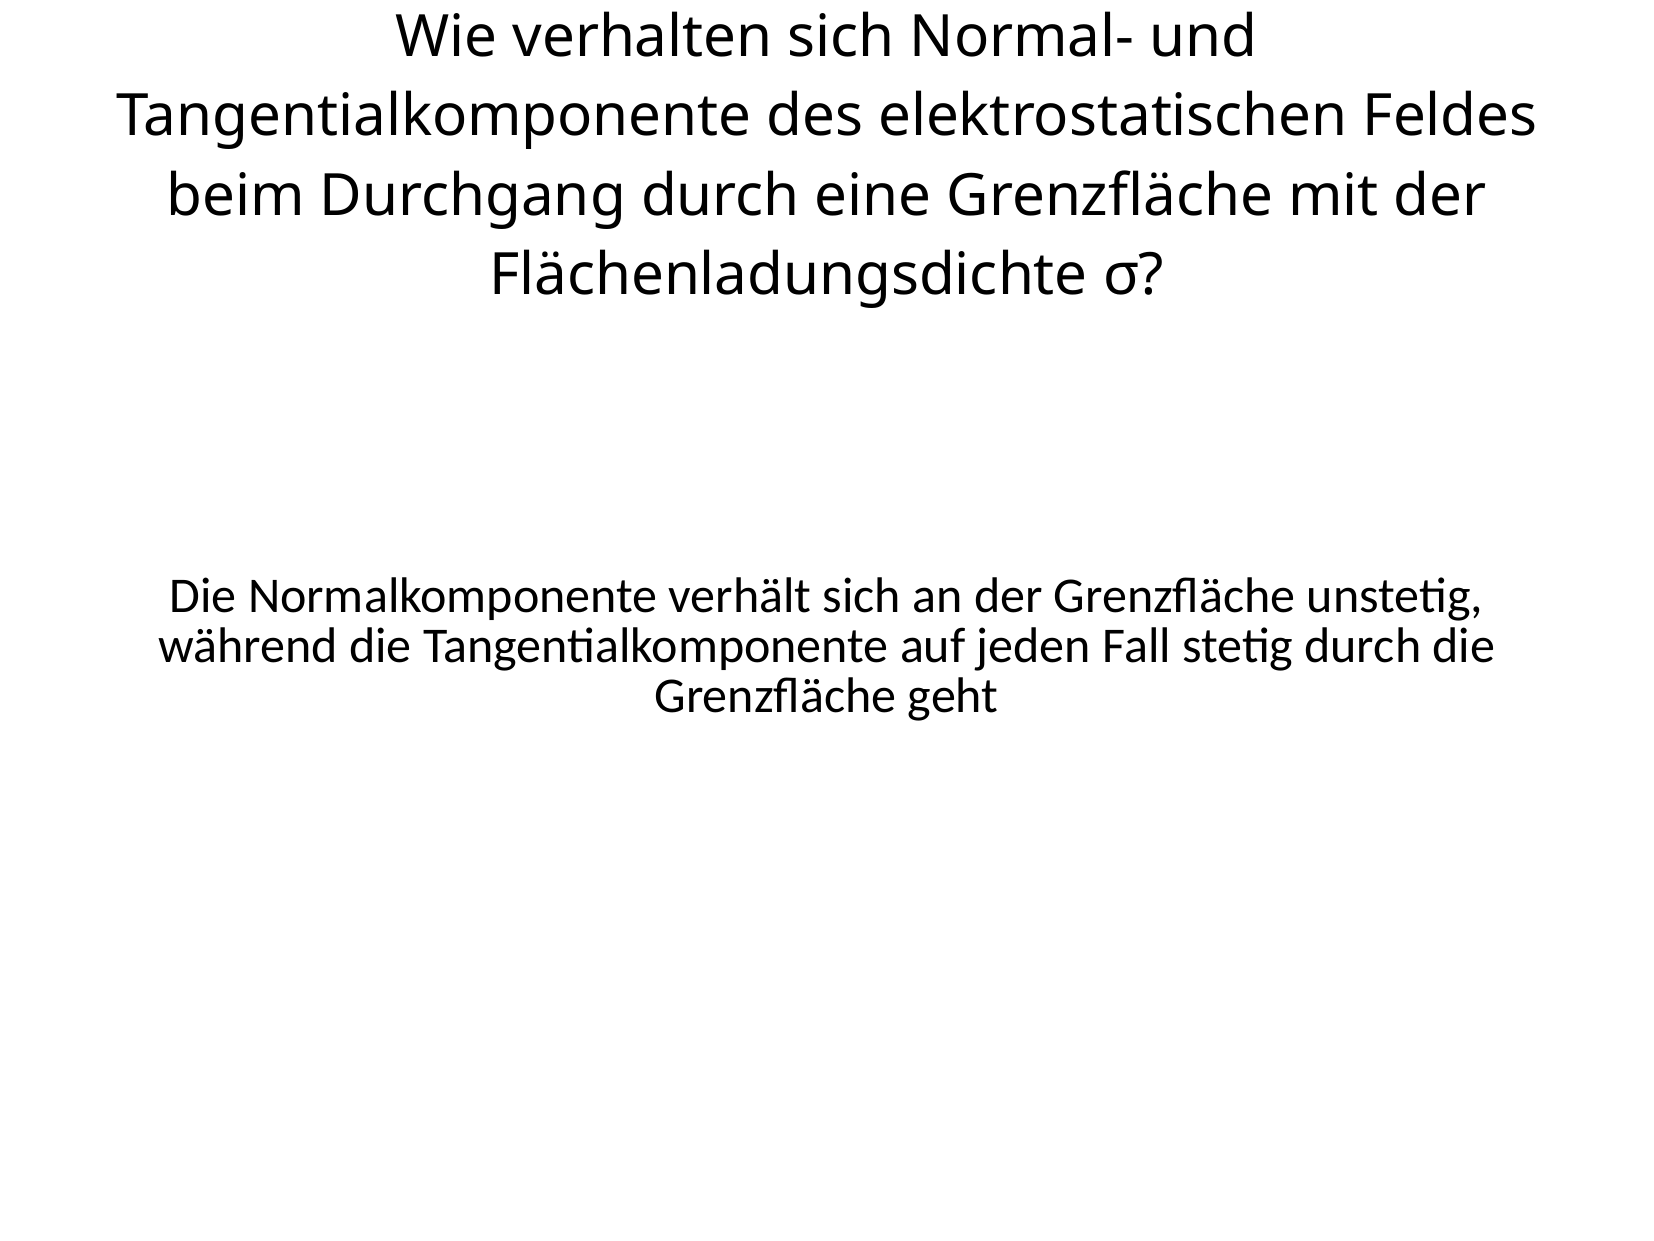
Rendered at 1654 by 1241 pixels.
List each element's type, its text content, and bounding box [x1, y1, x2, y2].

subtitle Die Normalkomponente verhält sich an der Grenzfläche unstetig, während die Tangentialkomponente auf jeden Fall stetig durch die Grenzfläche geht [82, 290, 1571, 1010]
title Wie verhalten sich Normal- und Tangentialkomponente des elektrostatischen Feldes beim Durchgang durch eine Grenzfläche mit der Flächenladungsdichte σ? [82, 36, 1571, 269]
